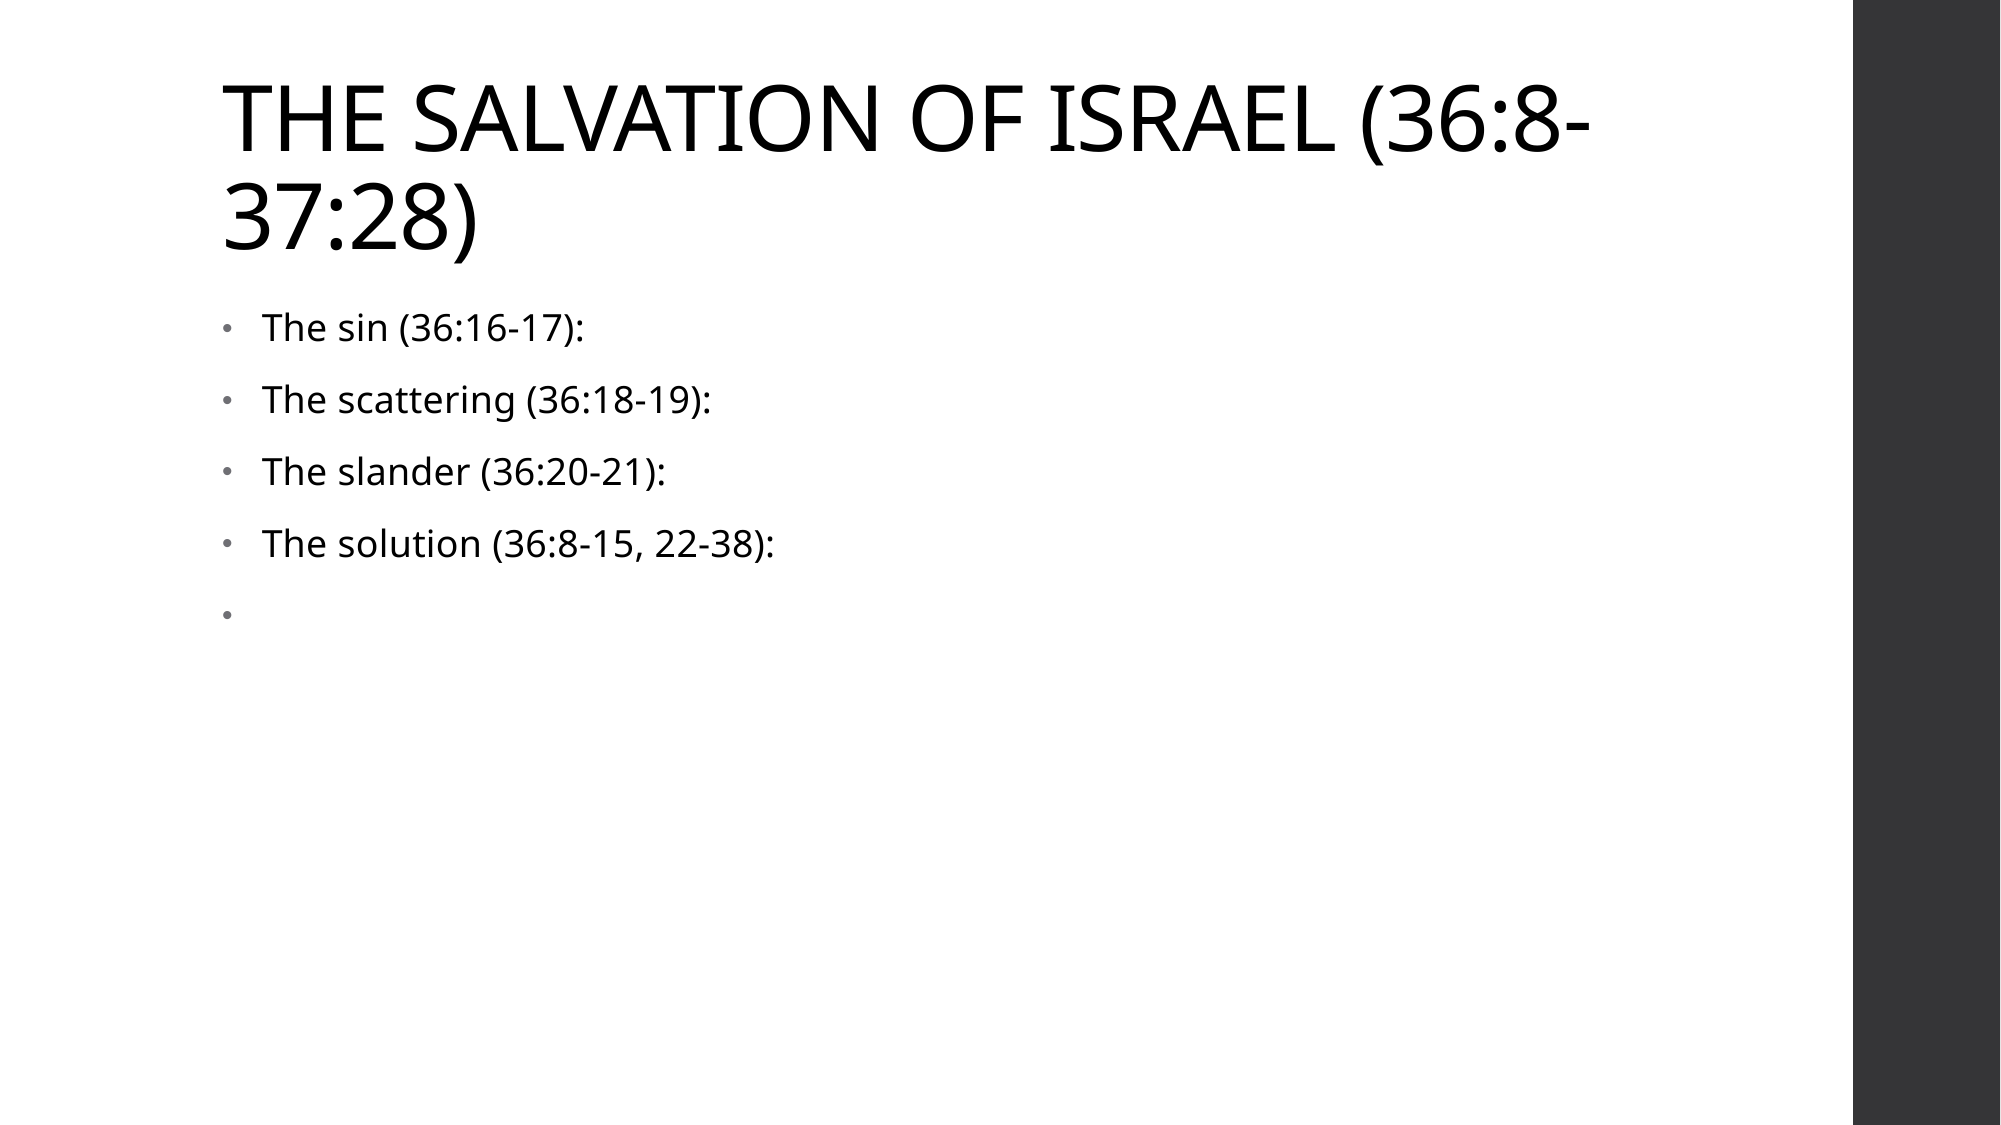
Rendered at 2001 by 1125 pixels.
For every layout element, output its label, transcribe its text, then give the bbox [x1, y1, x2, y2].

list The sin (36:16-17): The scattering (36:18-19): The slander (36:20-21): The solution (36:8-15, 22-38): [206, 299, 1617, 1014]
title THE SALVATION OF ISRAEL (36:8-37:28) [206, 60, 1797, 278]
